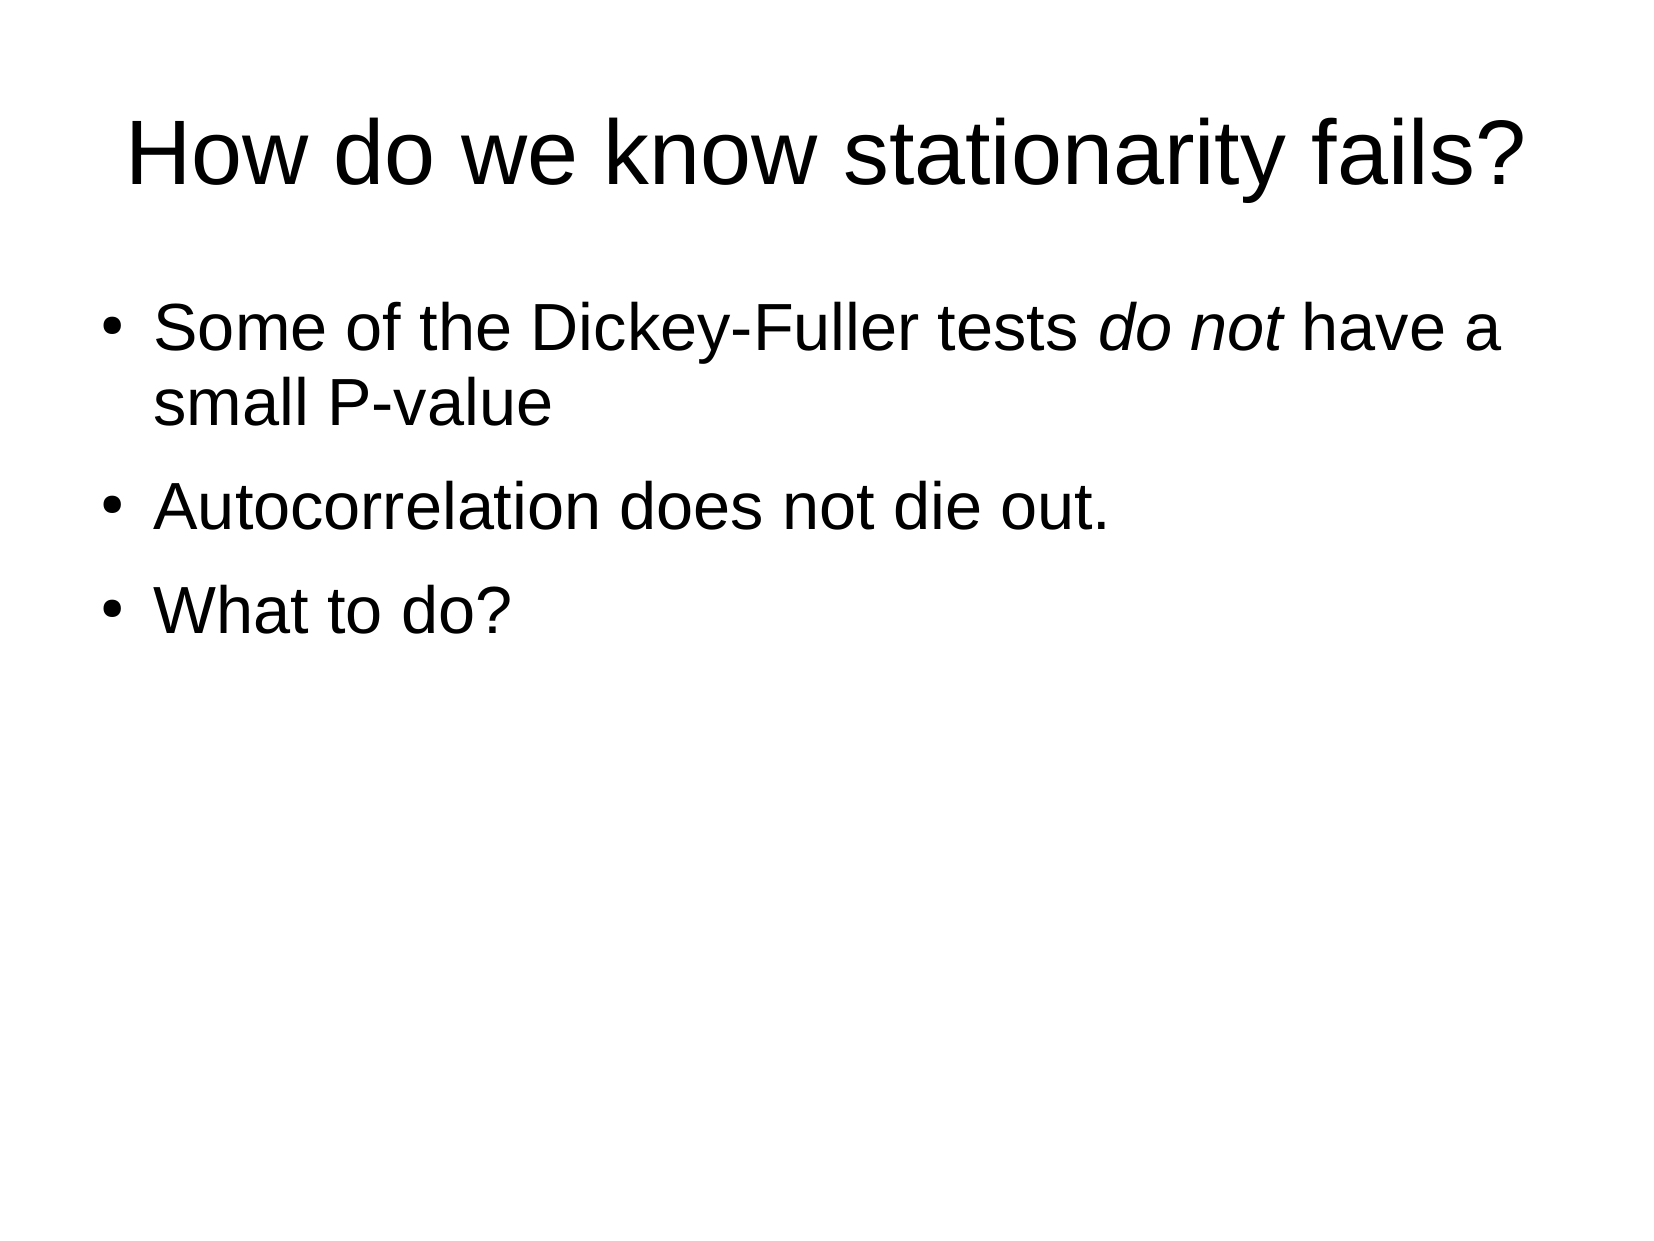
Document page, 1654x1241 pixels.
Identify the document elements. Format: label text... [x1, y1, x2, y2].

title How do we know stationarity fails? [82, 56, 1571, 250]
list Some of the Dickey-Fuller tests do not have a small P-value Autocorrelation does not die out. What to do? [82, 290, 1571, 1109]
